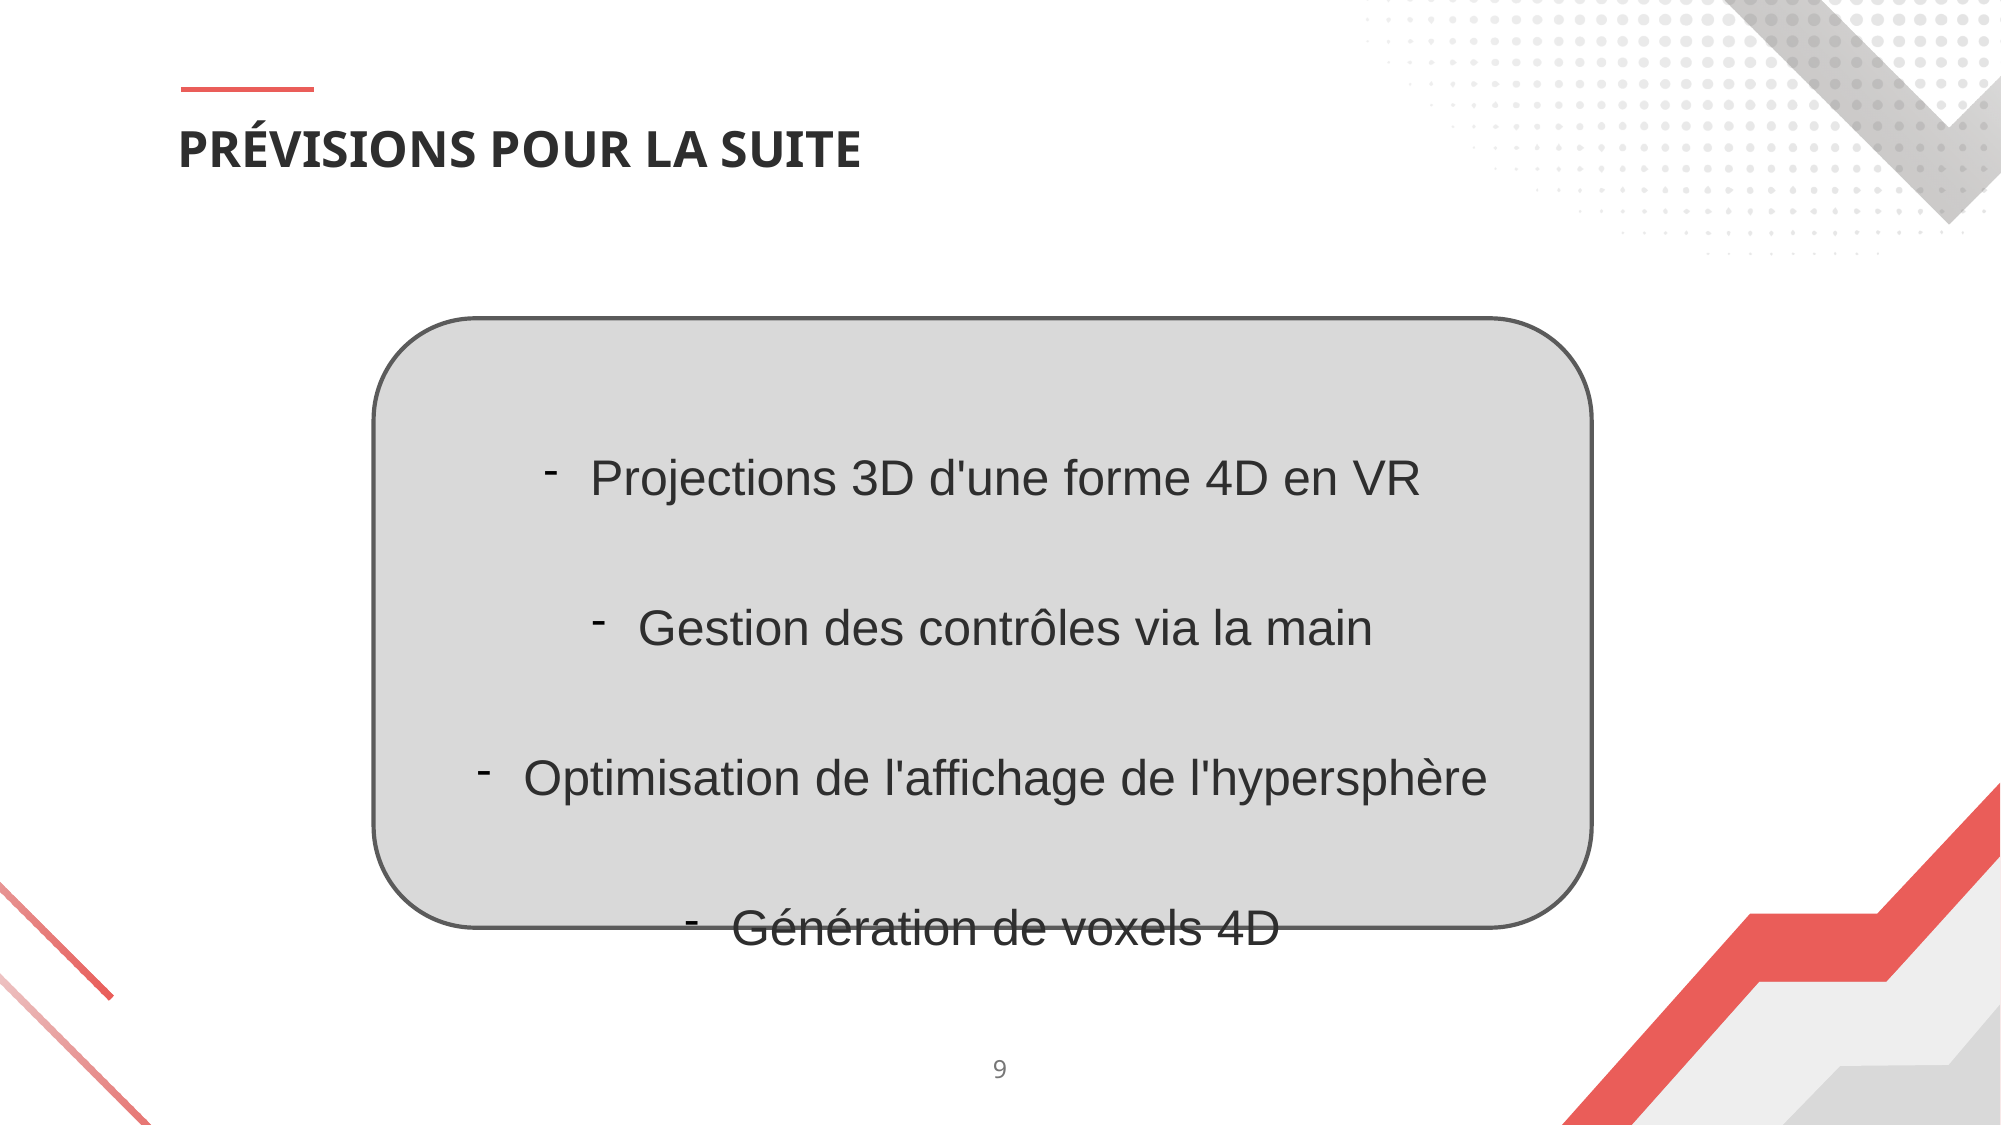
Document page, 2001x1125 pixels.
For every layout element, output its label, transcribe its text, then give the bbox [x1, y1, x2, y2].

text_box Projections 3D d'une forme 4D en VR Gestion des contrôles via la main Optimisation de l'affichage de l'hypersphère Génération de voxels 4D [373, 318, 1592, 928]
text_box 9 [965, 1038, 1035, 1099]
title PRÉVISIONS POUR LA SUITE [157, 97, 1843, 223]
